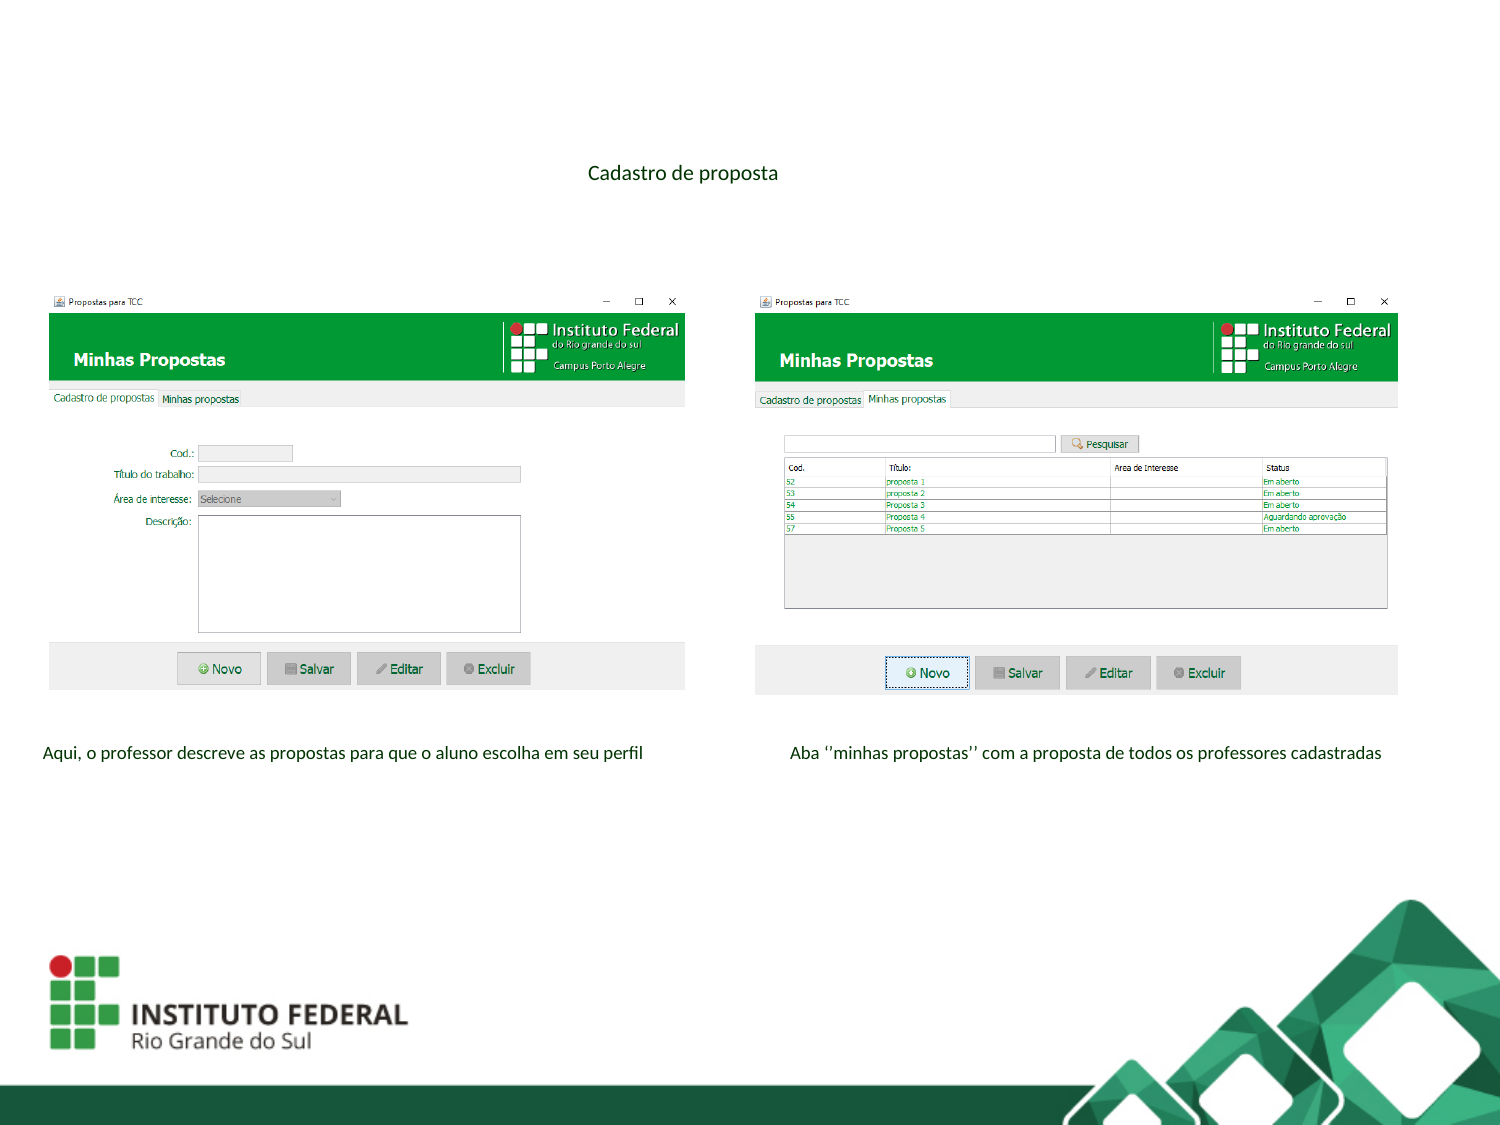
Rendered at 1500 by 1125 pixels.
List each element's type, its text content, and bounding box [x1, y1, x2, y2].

picture [755, 291, 1398, 695]
text_box Aba ‘’minhas propostas’’ com a proposta de todos os professores cadastradas [775, 733, 1397, 771]
text_box Aqui, o professor descreve as propostas para que o aluno escolha em seu perfil [28, 733, 658, 771]
text_box Cadastro de proposta [573, 151, 794, 192]
picture [49, 291, 685, 691]
